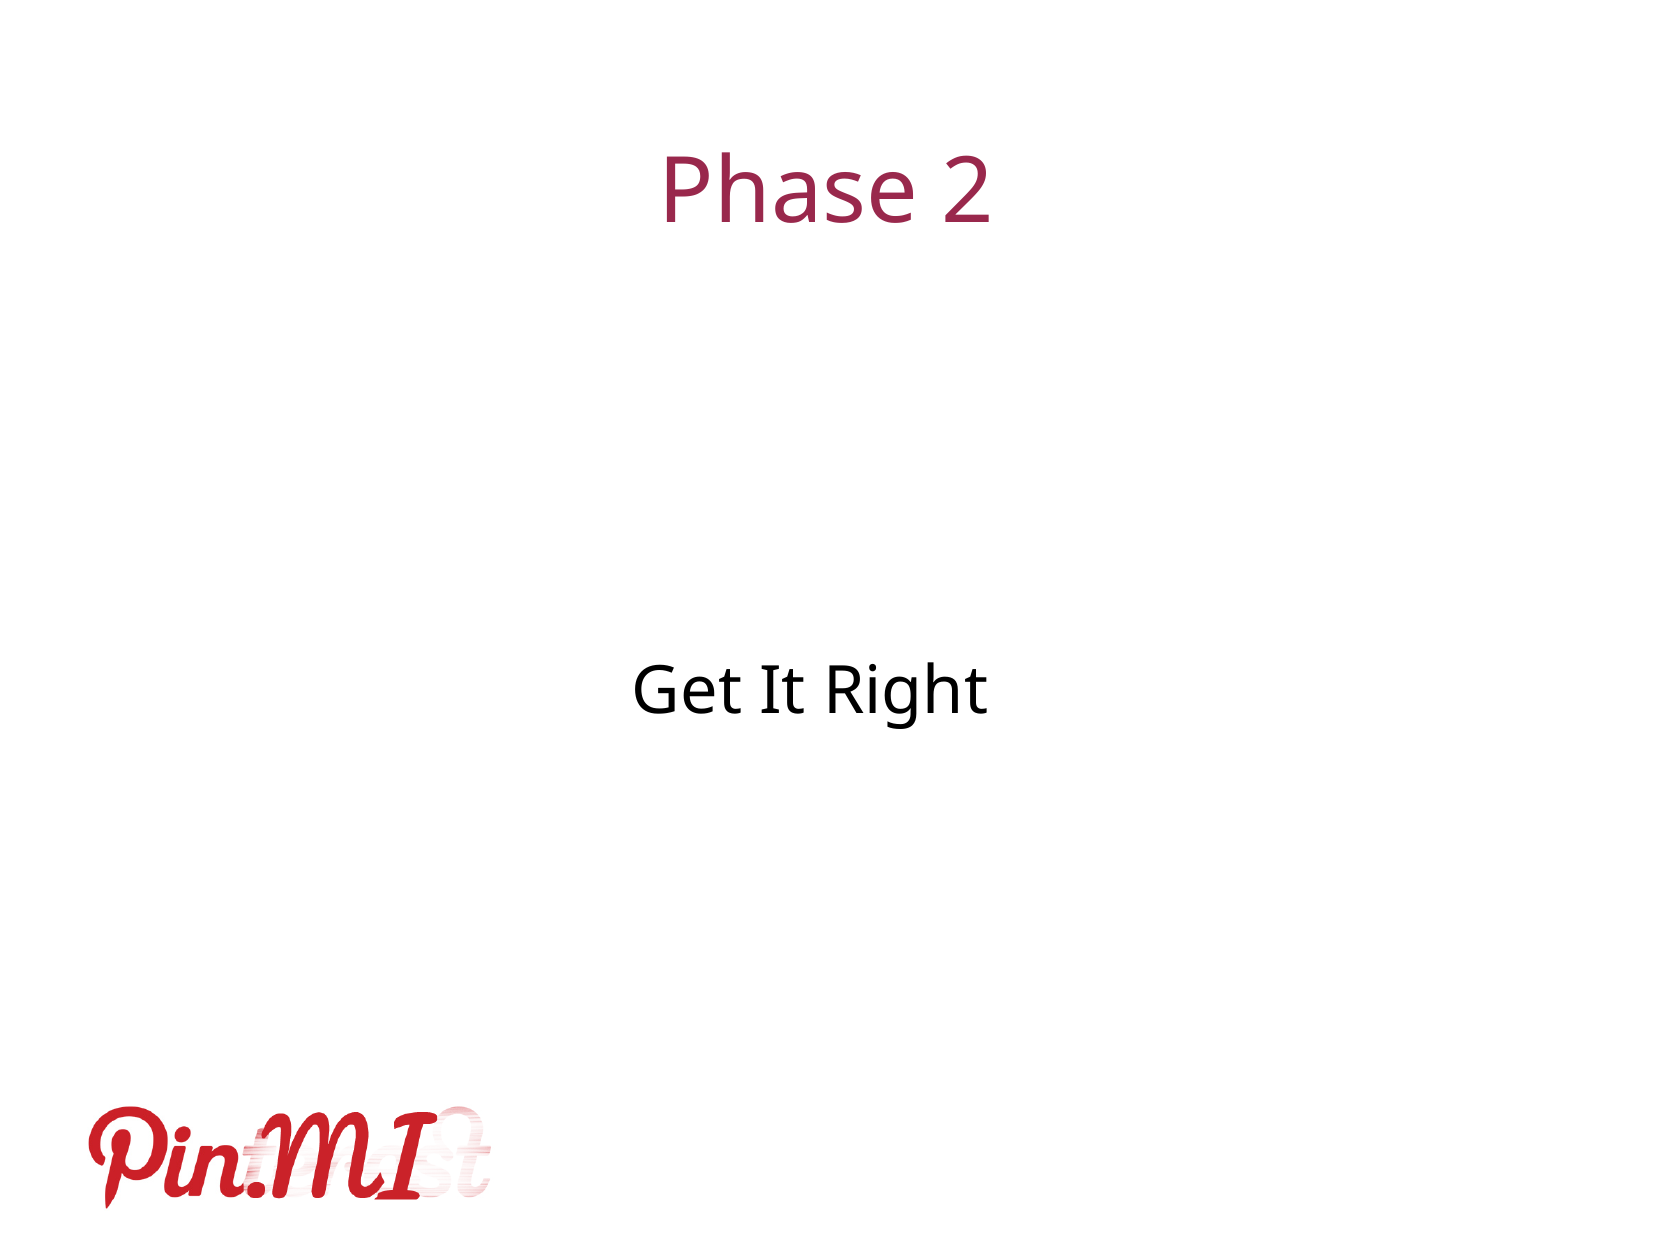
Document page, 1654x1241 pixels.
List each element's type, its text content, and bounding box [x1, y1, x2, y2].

subtitle Get It Right [82, 366, 1538, 1010]
title Phase 2 [82, 49, 1571, 343]
picture [82, 1099, 497, 1216]
